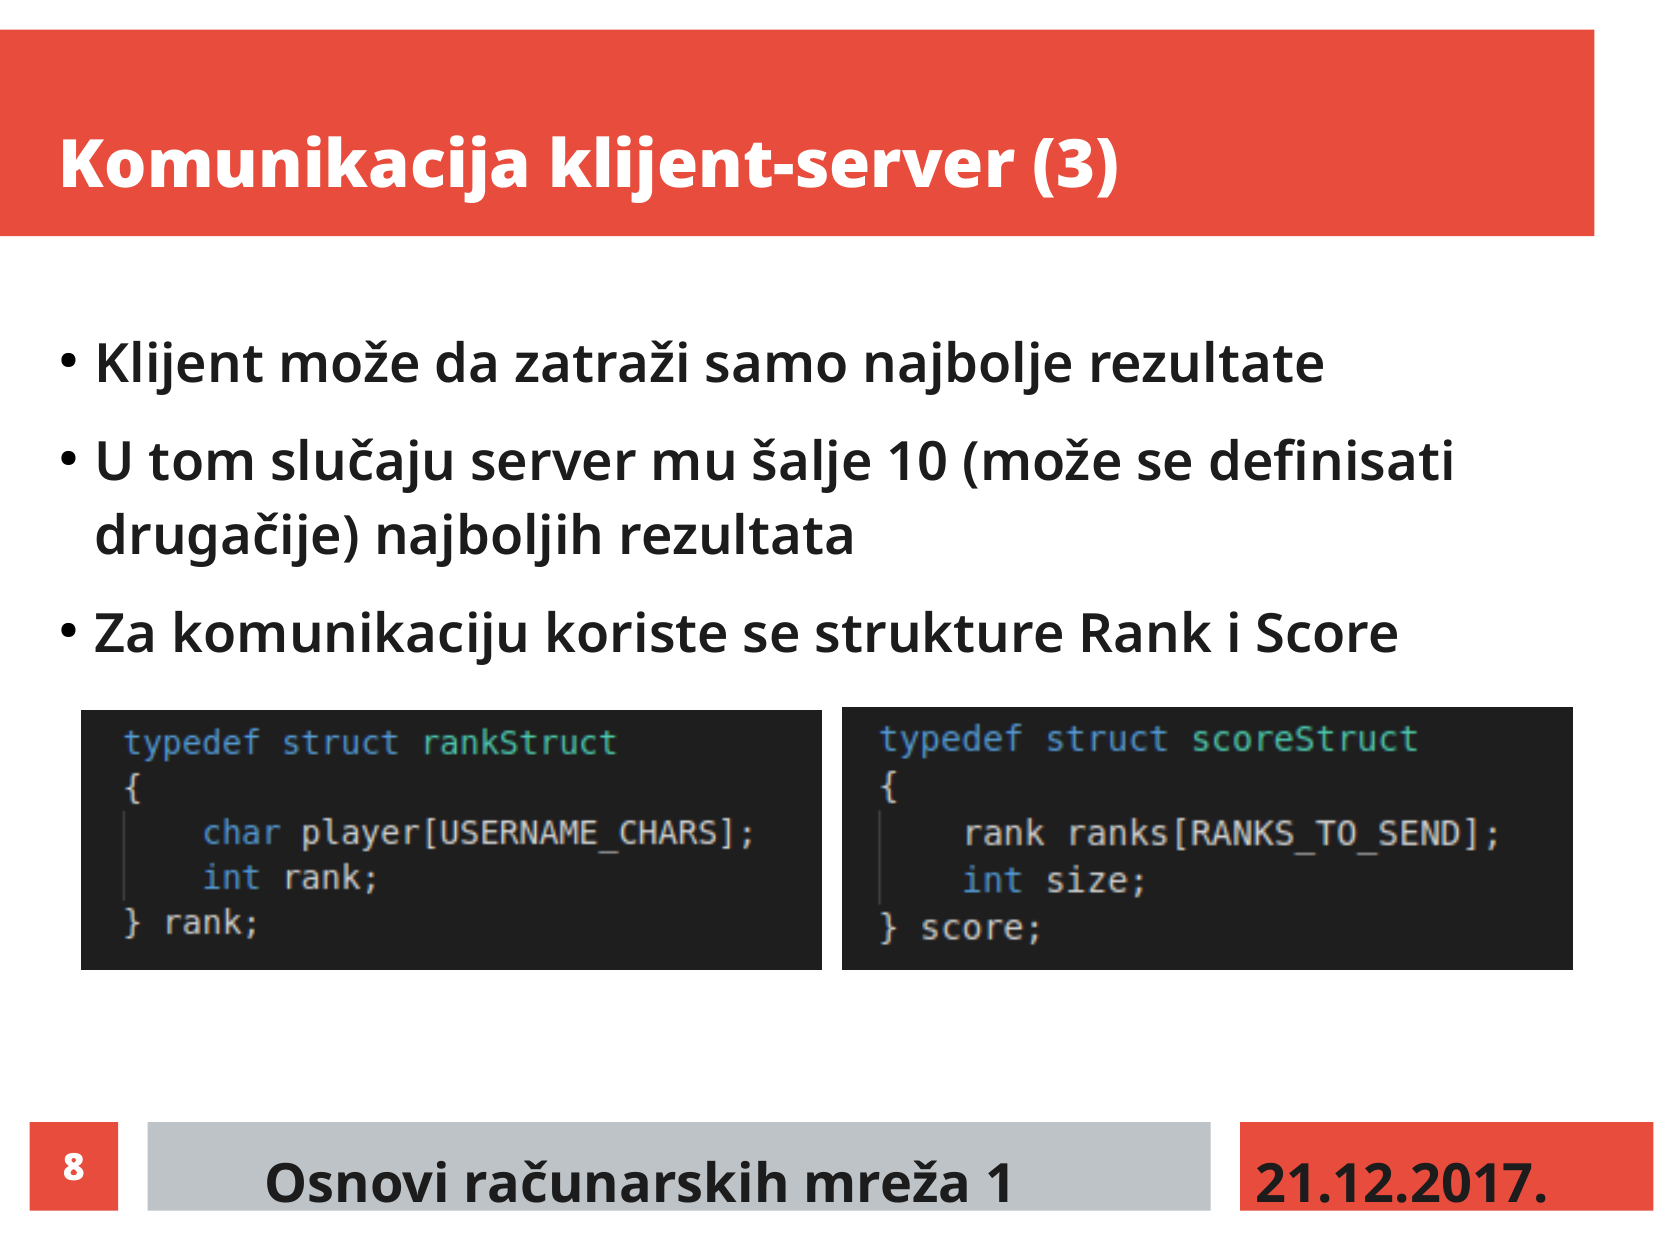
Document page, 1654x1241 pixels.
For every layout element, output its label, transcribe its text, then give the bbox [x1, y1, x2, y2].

list Klijent može da zatraži samo najbolje rezultate U tom slučaju server mu šalje 10 (može se definisati drugačije) najboljih rezultata Za komunikaciju koriste se strukture Rank i Score [59, 324, 1565, 1093]
picture [842, 707, 1573, 970]
text_box Osnovi računarskih mreža 1 [264, 1145, 1131, 1205]
text_box 21.12.2017. [1255, 1145, 1633, 1220]
picture [81, 710, 822, 970]
title Komunikacija klijent-server (3) [59, 59, 1595, 207]
